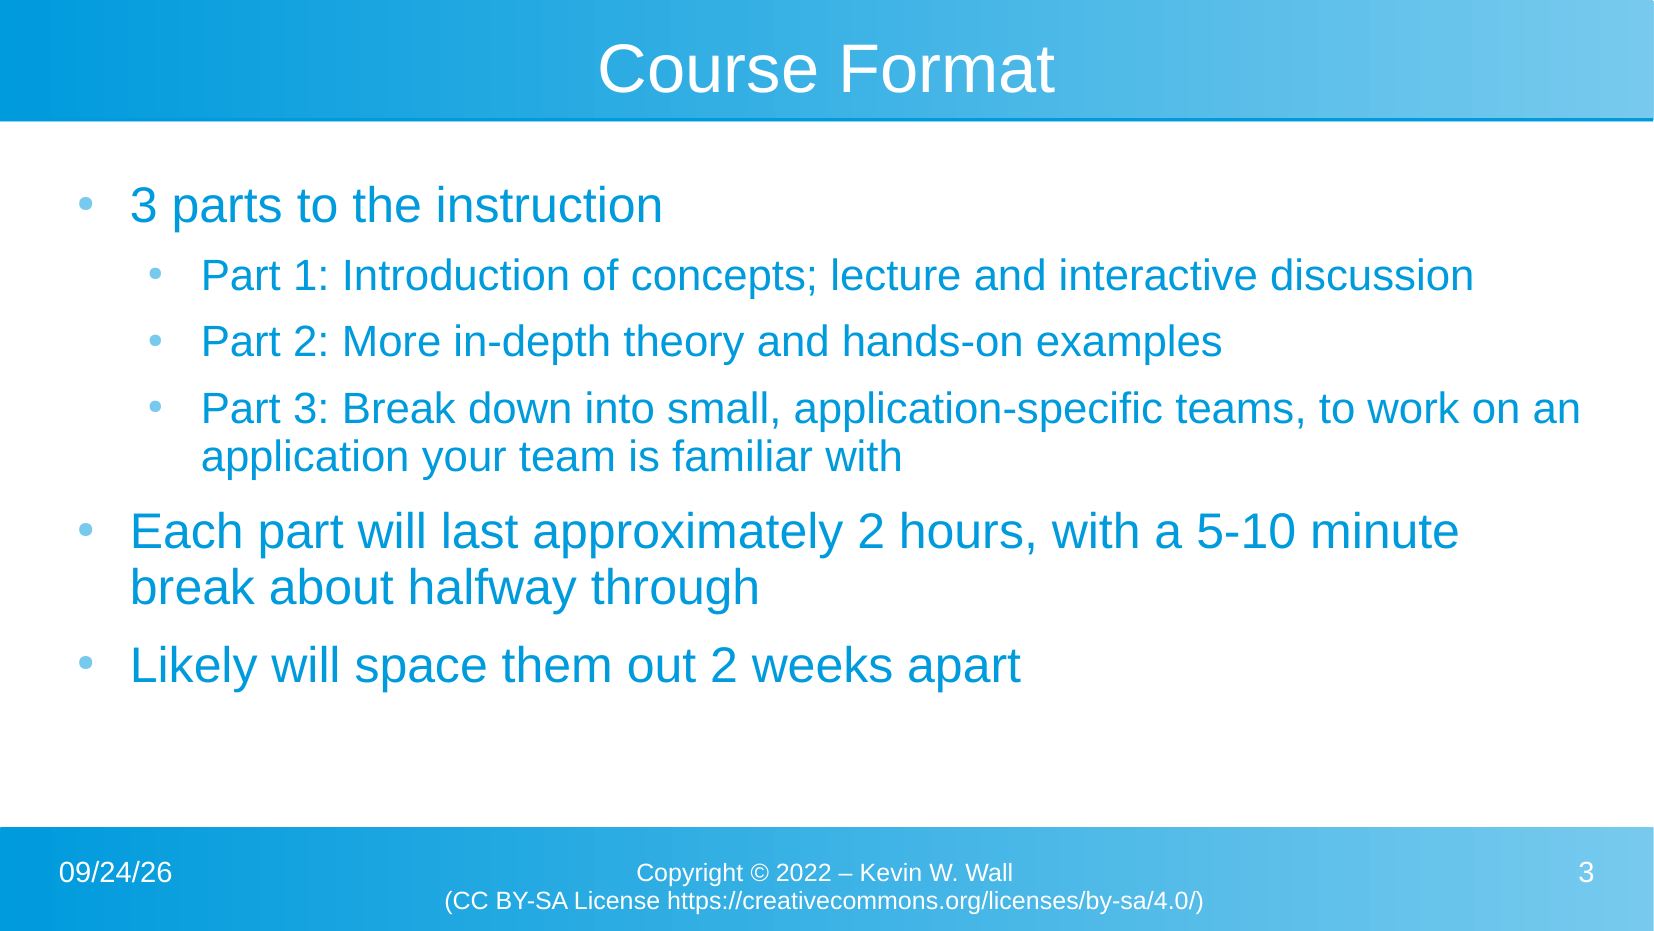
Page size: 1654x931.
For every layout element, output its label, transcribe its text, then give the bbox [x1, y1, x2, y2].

list 3 parts to the instruction Part 1: Introduction of concepts; lecture and interactive discussion Part 2: More in-depth theory and hands-on examples Part 3: Break down into small, application-specific teams, to work on an application your team is familiar with Each part will last approximately 2 hours, with a 5-10 minute break about halfway through Likely will space them out 2 weeks apart [59, 177, 1595, 768]
title Course Format [59, 29, 1595, 108]
